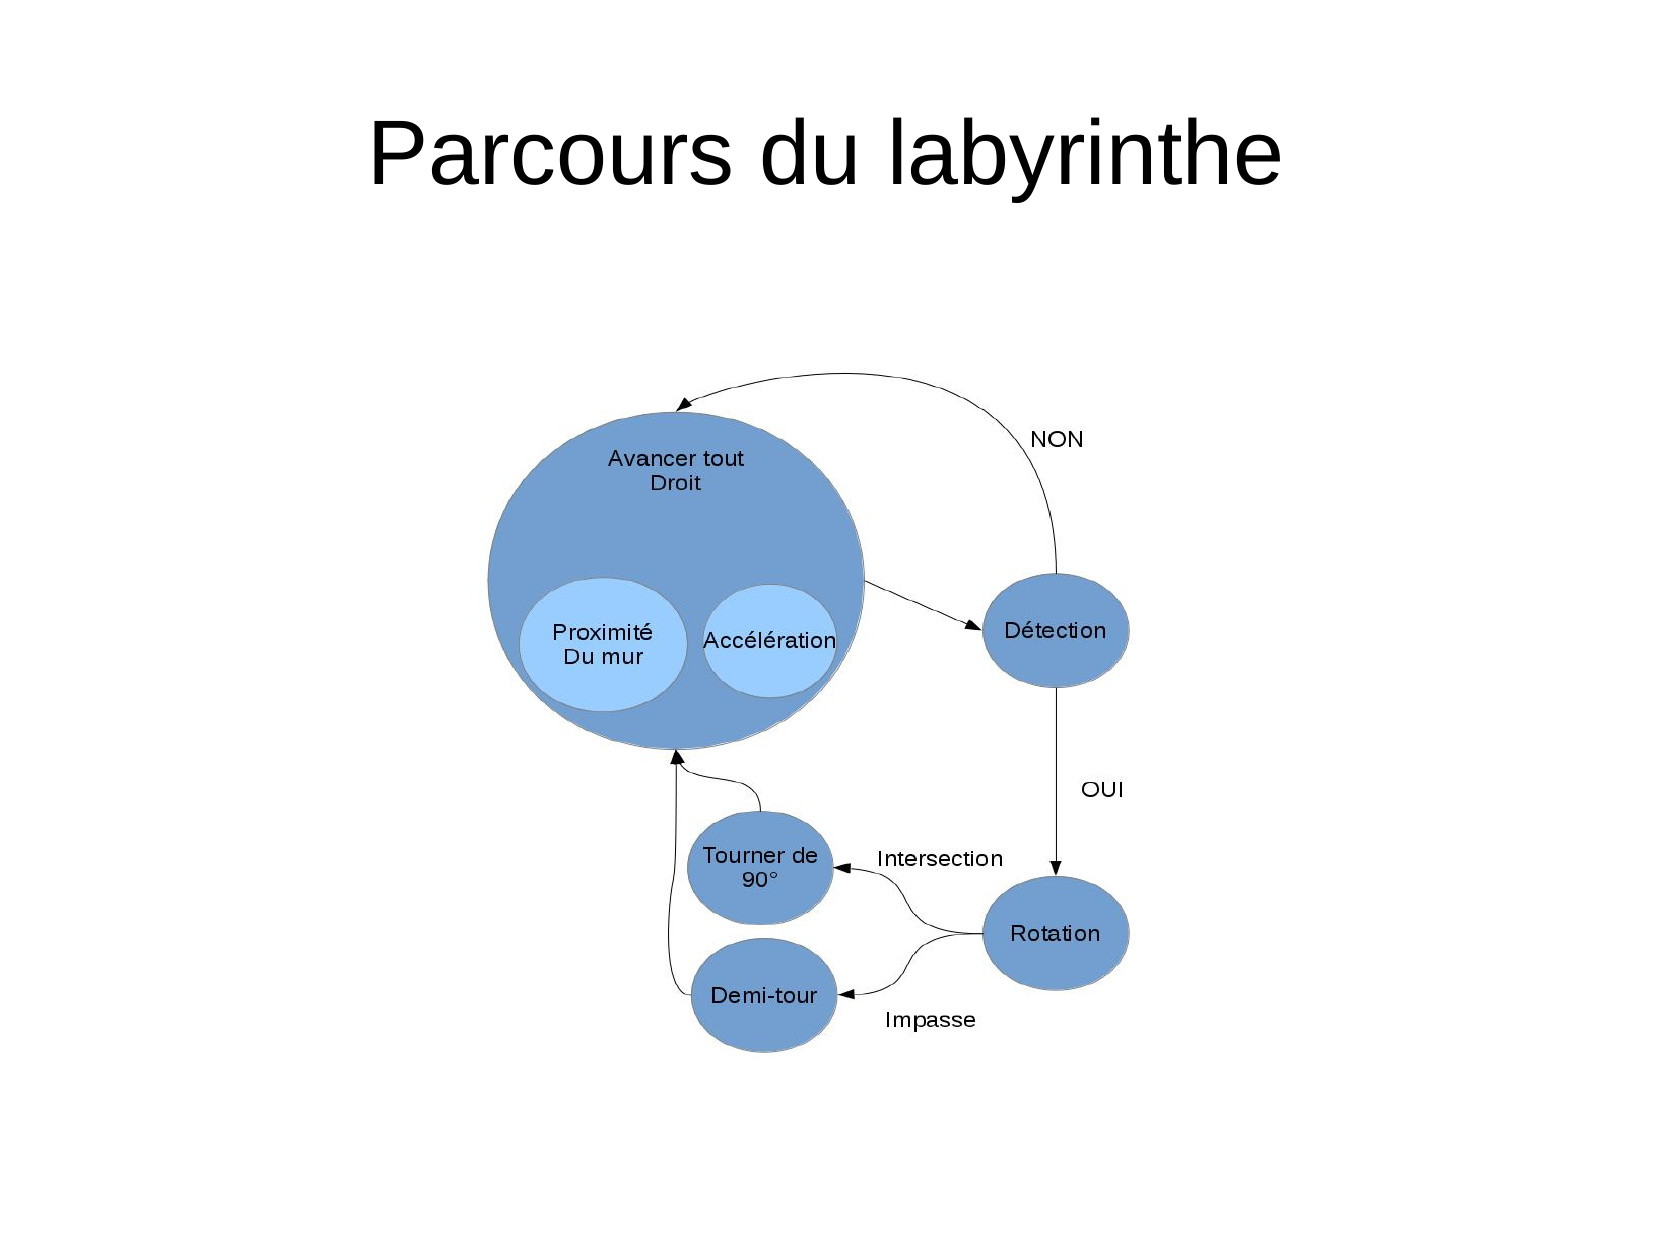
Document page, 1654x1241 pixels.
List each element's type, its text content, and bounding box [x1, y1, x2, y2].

picture [446, 236, 1252, 1241]
title Parcours du labyrinthe [82, 49, 1571, 257]
